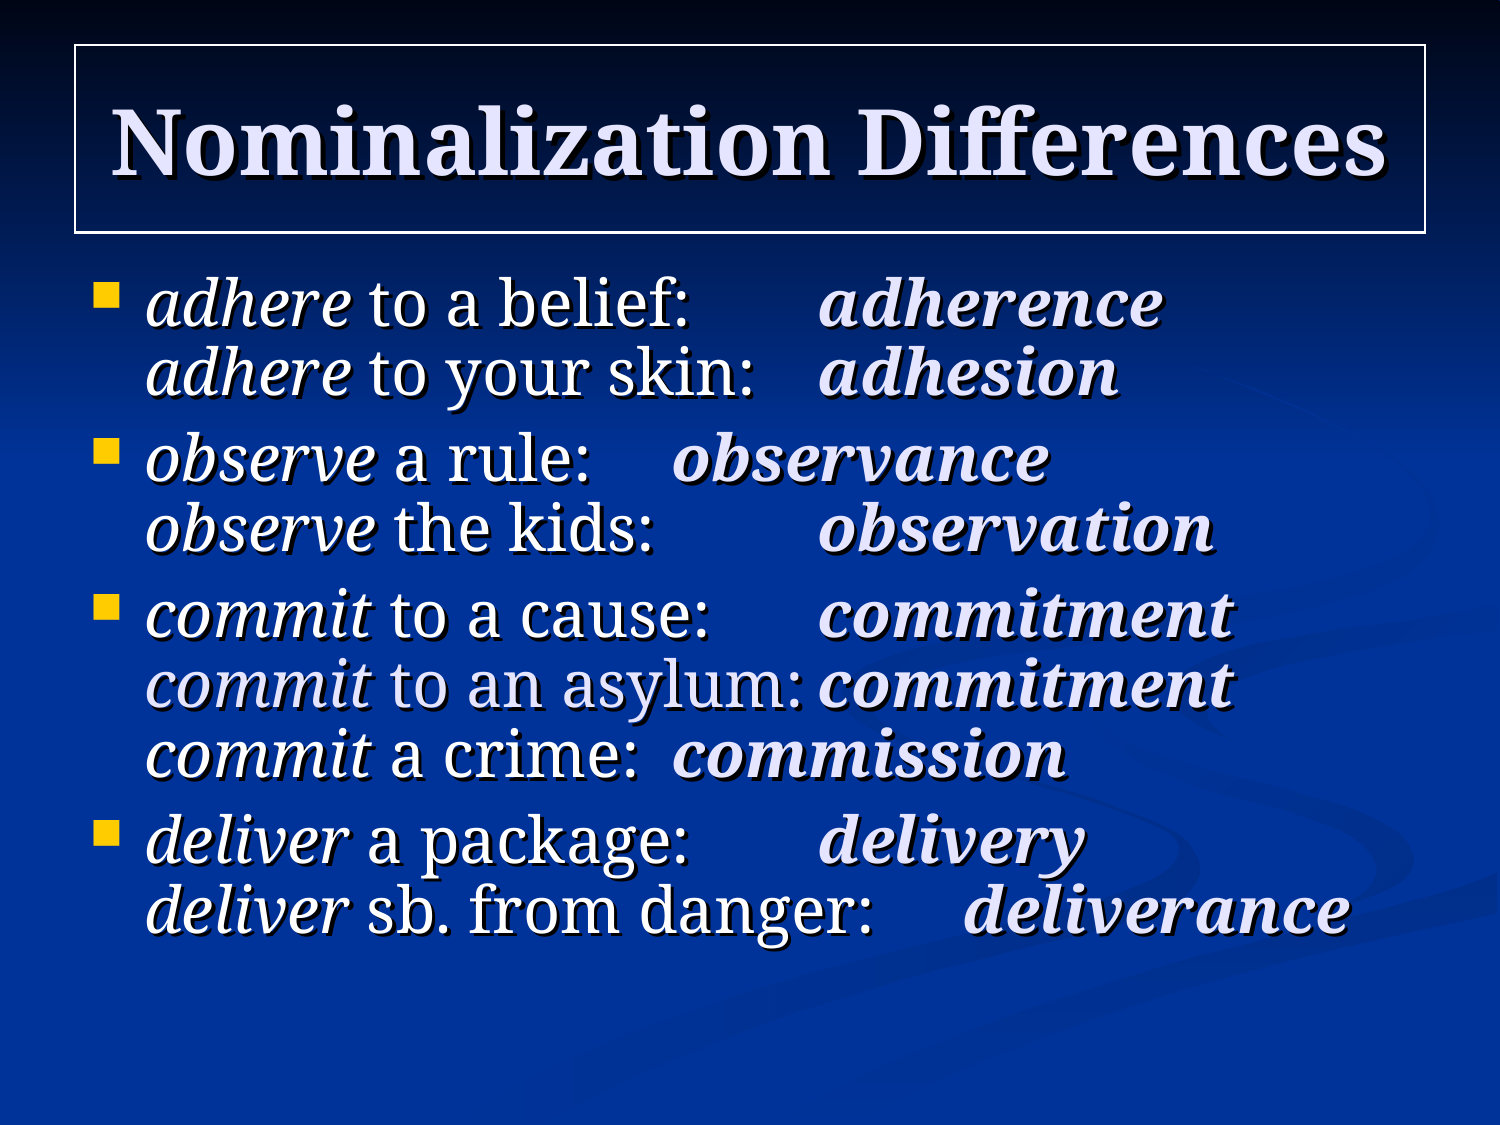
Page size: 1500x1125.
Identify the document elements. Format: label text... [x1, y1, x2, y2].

list adhere to a belief: adherence adhere to your skin: adhesion observe a rule: observance observe the kids: observation commit to a cause: commitment commit to an asylum: commitment commit a crime: commission deliver a package: delivery deliver sb. from danger: deliverance [75, 262, 1426, 1001]
title Nominalization Differences [75, 45, 1426, 233]
